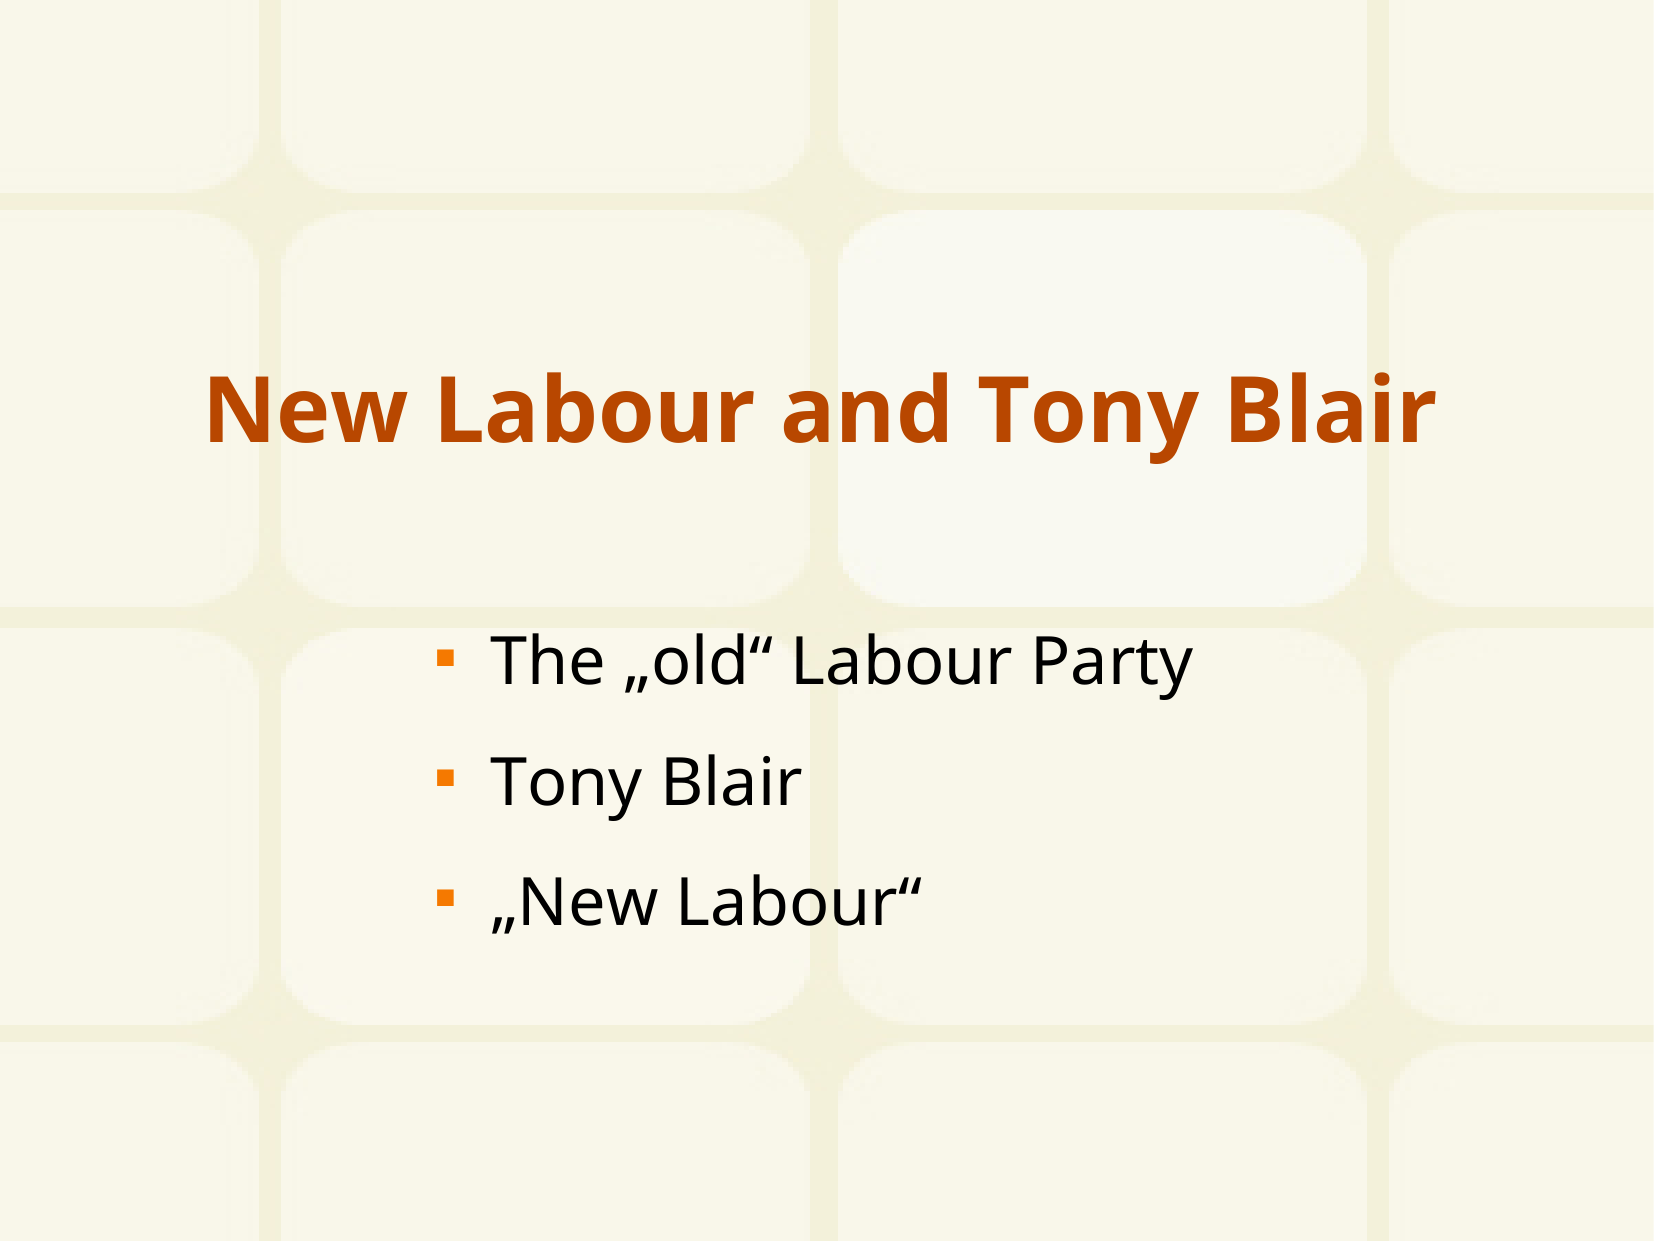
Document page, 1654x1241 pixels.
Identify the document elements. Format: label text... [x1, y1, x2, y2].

title New Labour and Tony Blair [76, 324, 1565, 490]
picture [0, 0, 1654, 1241]
list The „old“ Labour Party Tony Blair „New Labour“ [401, 613, 1654, 1241]
